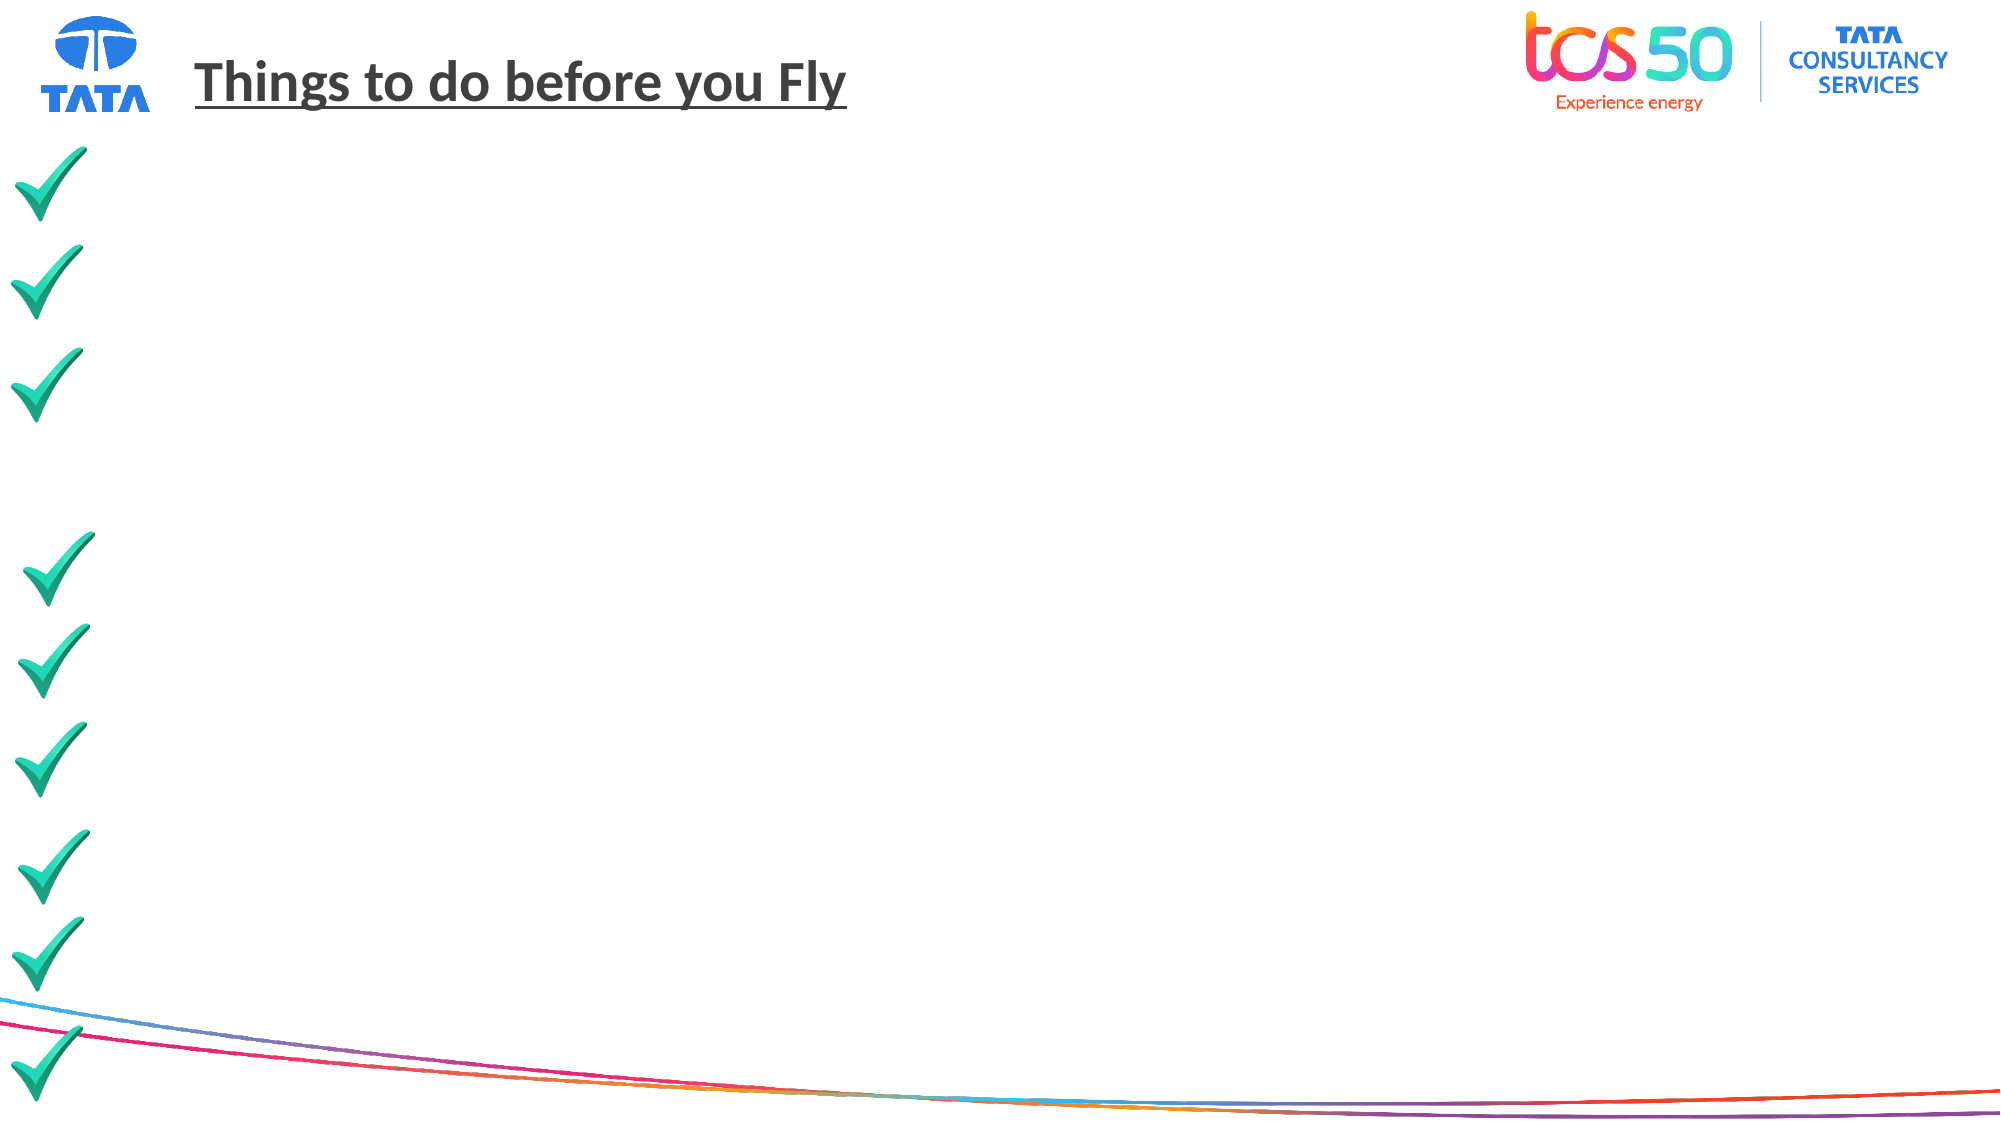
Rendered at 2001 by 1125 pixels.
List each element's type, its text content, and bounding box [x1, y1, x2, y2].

title Things to do before you Fly [180, 47, 1830, 105]
picture [41, 16, 150, 112]
picture [1526, 11, 1948, 112]
picture [0, 137, 2000, 1125]
